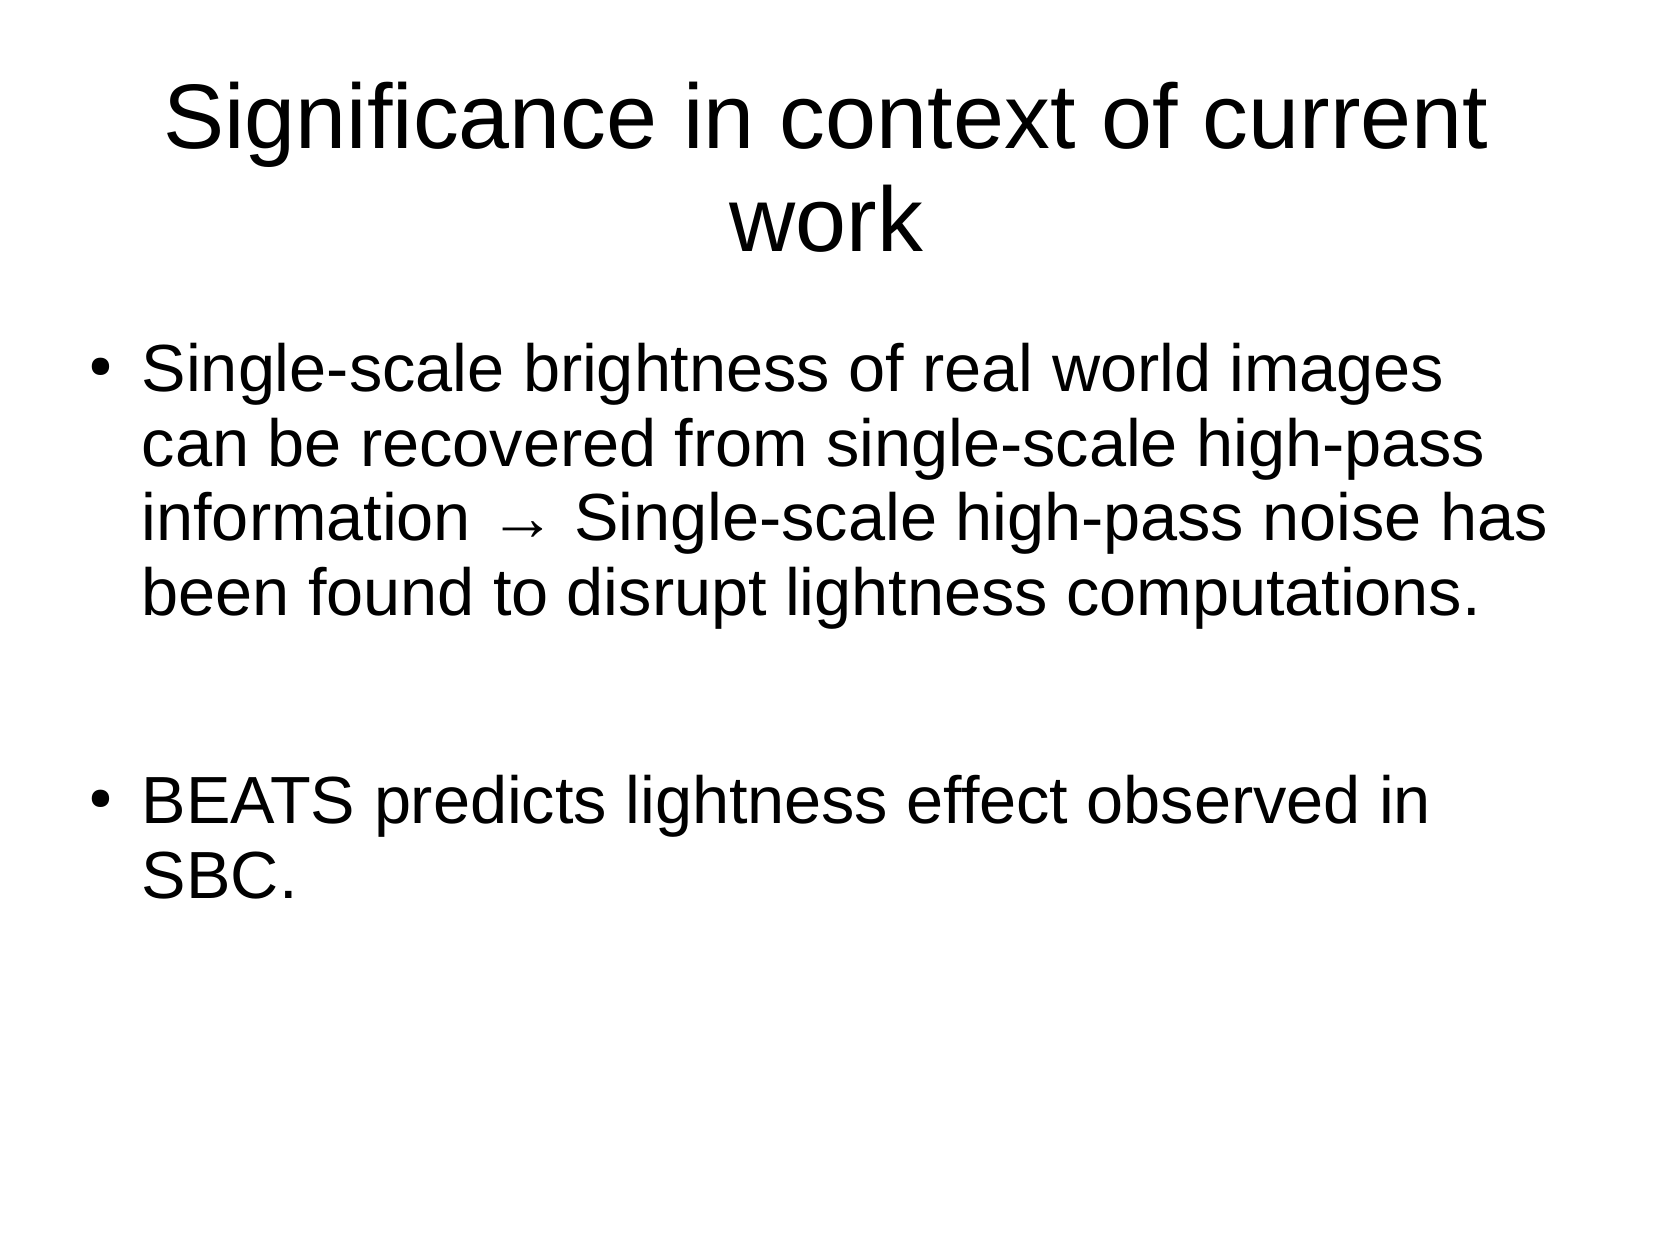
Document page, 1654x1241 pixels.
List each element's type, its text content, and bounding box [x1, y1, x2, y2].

title Significance in context of current work [82, 64, 1571, 272]
list Single-scale brightness of real world images can be recovered from single-scale high-pass information → Single-scale high-pass noise has been found to disrupt lightness computations. BEATS predicts lightness effect observed in SBC. [70, 330, 1560, 1050]
